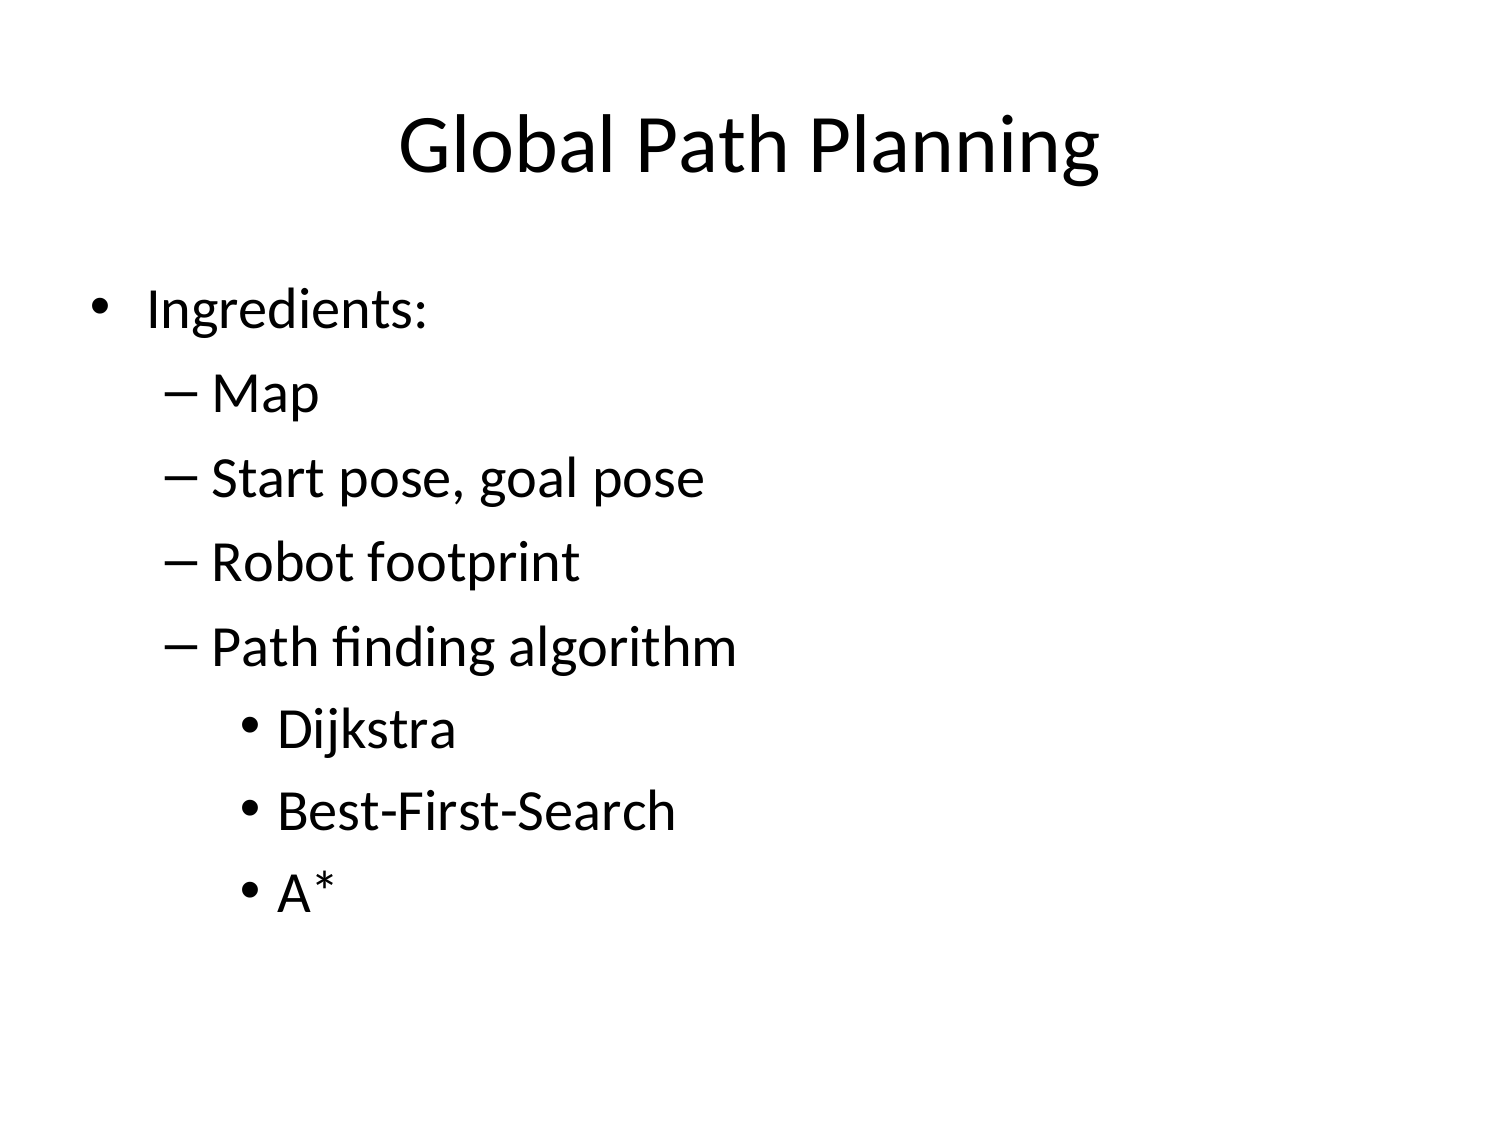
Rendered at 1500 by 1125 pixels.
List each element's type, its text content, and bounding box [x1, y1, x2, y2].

list Ingredients: Map Start pose, goal pose Robot footprint Path finding algorithm Dijkstra Best-First-Search A* [75, 262, 1426, 1005]
title Global Path Planning [75, 45, 1426, 233]
